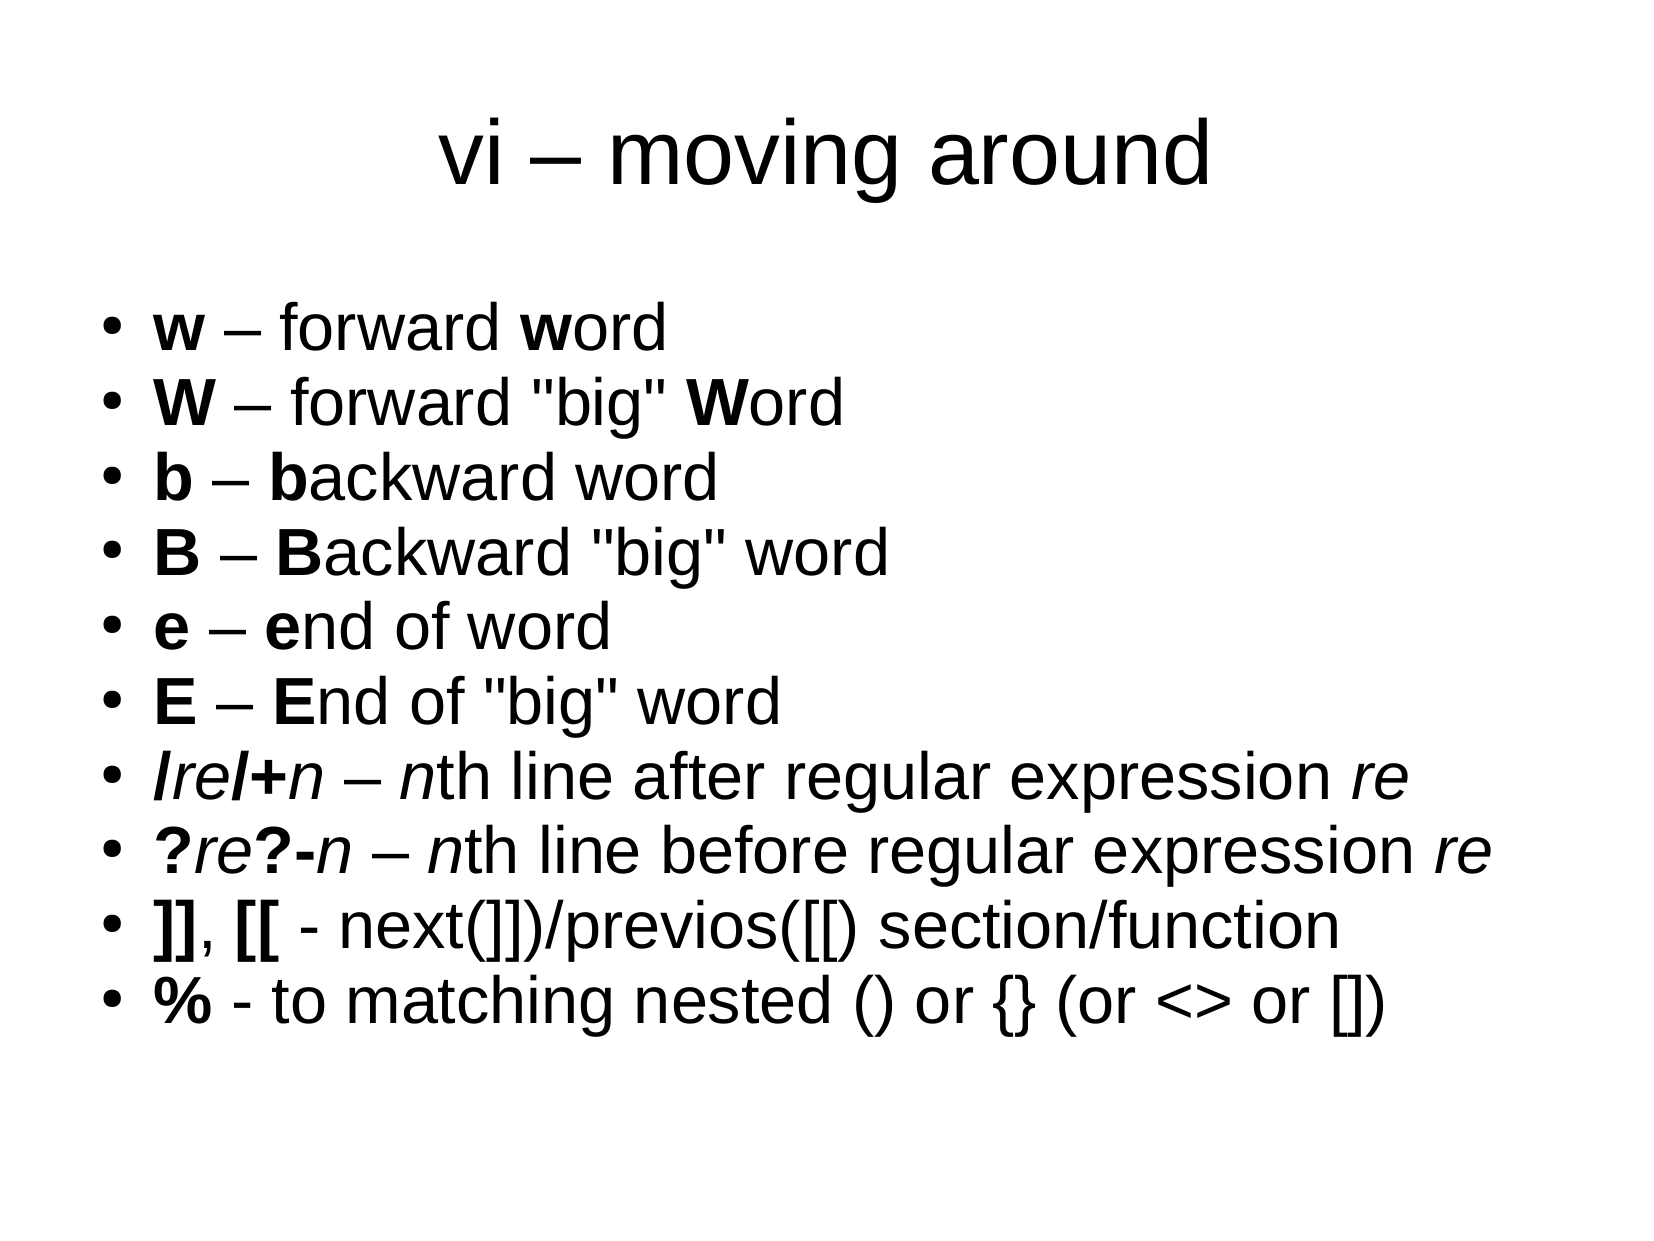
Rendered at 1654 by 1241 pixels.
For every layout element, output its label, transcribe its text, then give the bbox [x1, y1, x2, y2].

list w – forward word W – forward "big" Word b – backward word B – Backward "big" word e – end of word E – End of "big" word /re/+n – nth line after regular expression re ?re?-n – nth line before regular expression re ]], [[ - next(]])/previos([[) section/function % - to matching nested () or {} (or <> or []) [82, 290, 1571, 1094]
title vi – moving around [82, 56, 1571, 250]
